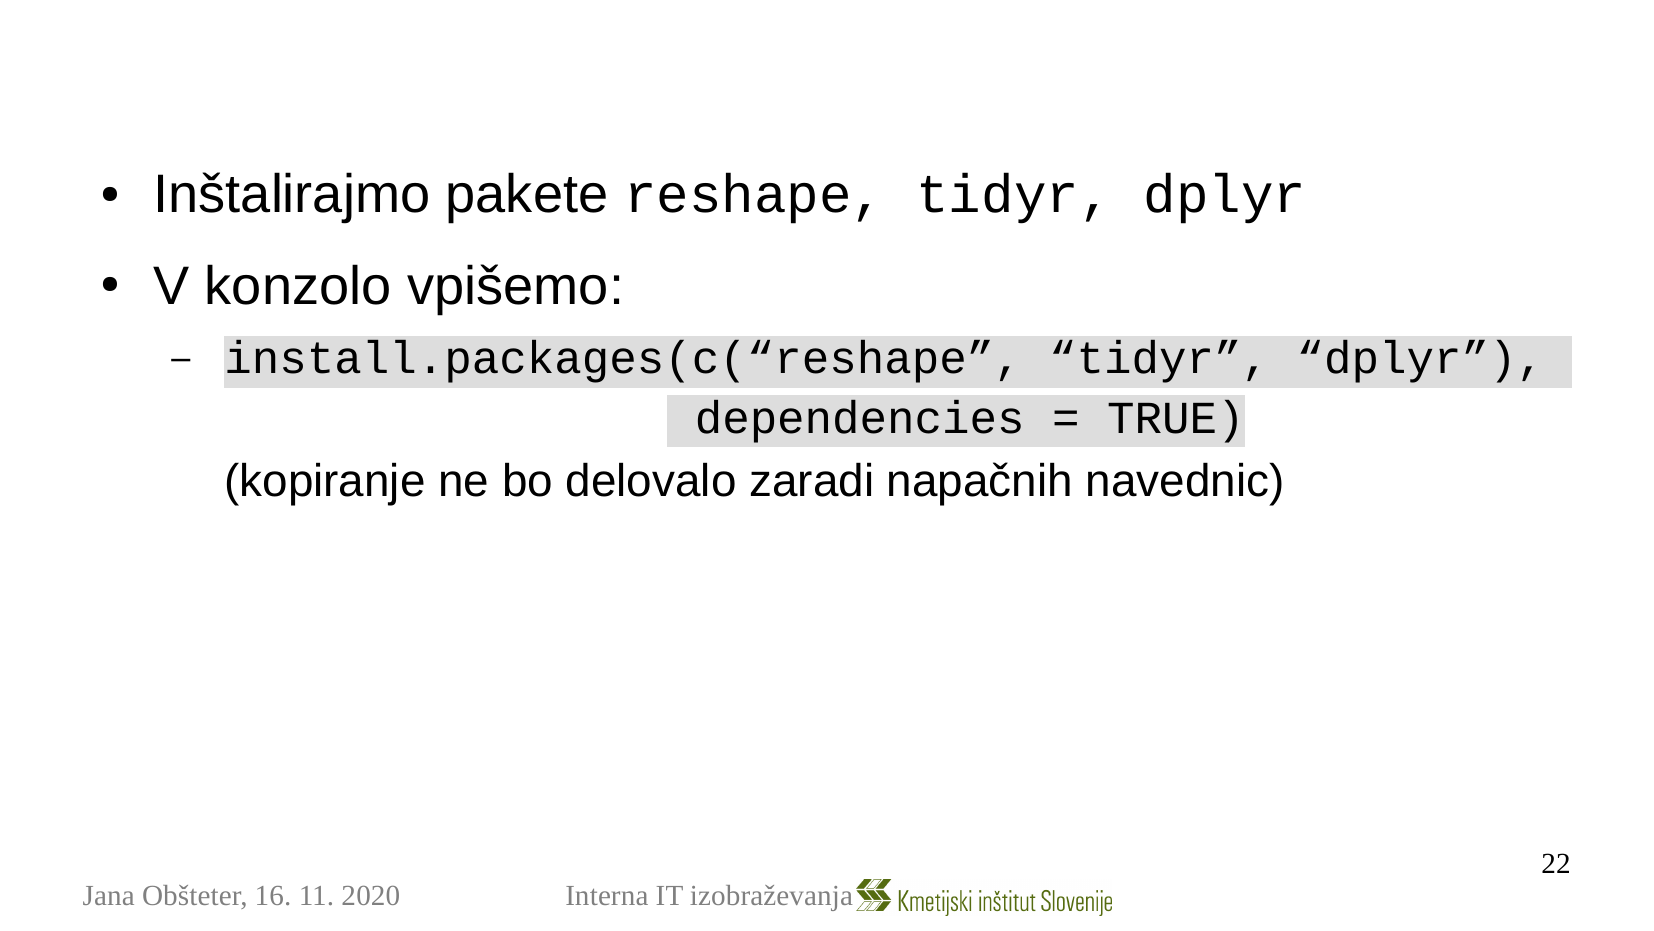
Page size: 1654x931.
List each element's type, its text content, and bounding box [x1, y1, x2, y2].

list Inštalirajmo pakete reshape, tidyr, dplyr V konzolo vpišemo: install.packages(c(“reshape”, “tidyr”, “dplyr”), dependencies = TRUE) (kopiranje ne bo delovalo zaradi napačnih navednic) [82, 153, 1630, 849]
picture [856, 879, 1112, 916]
